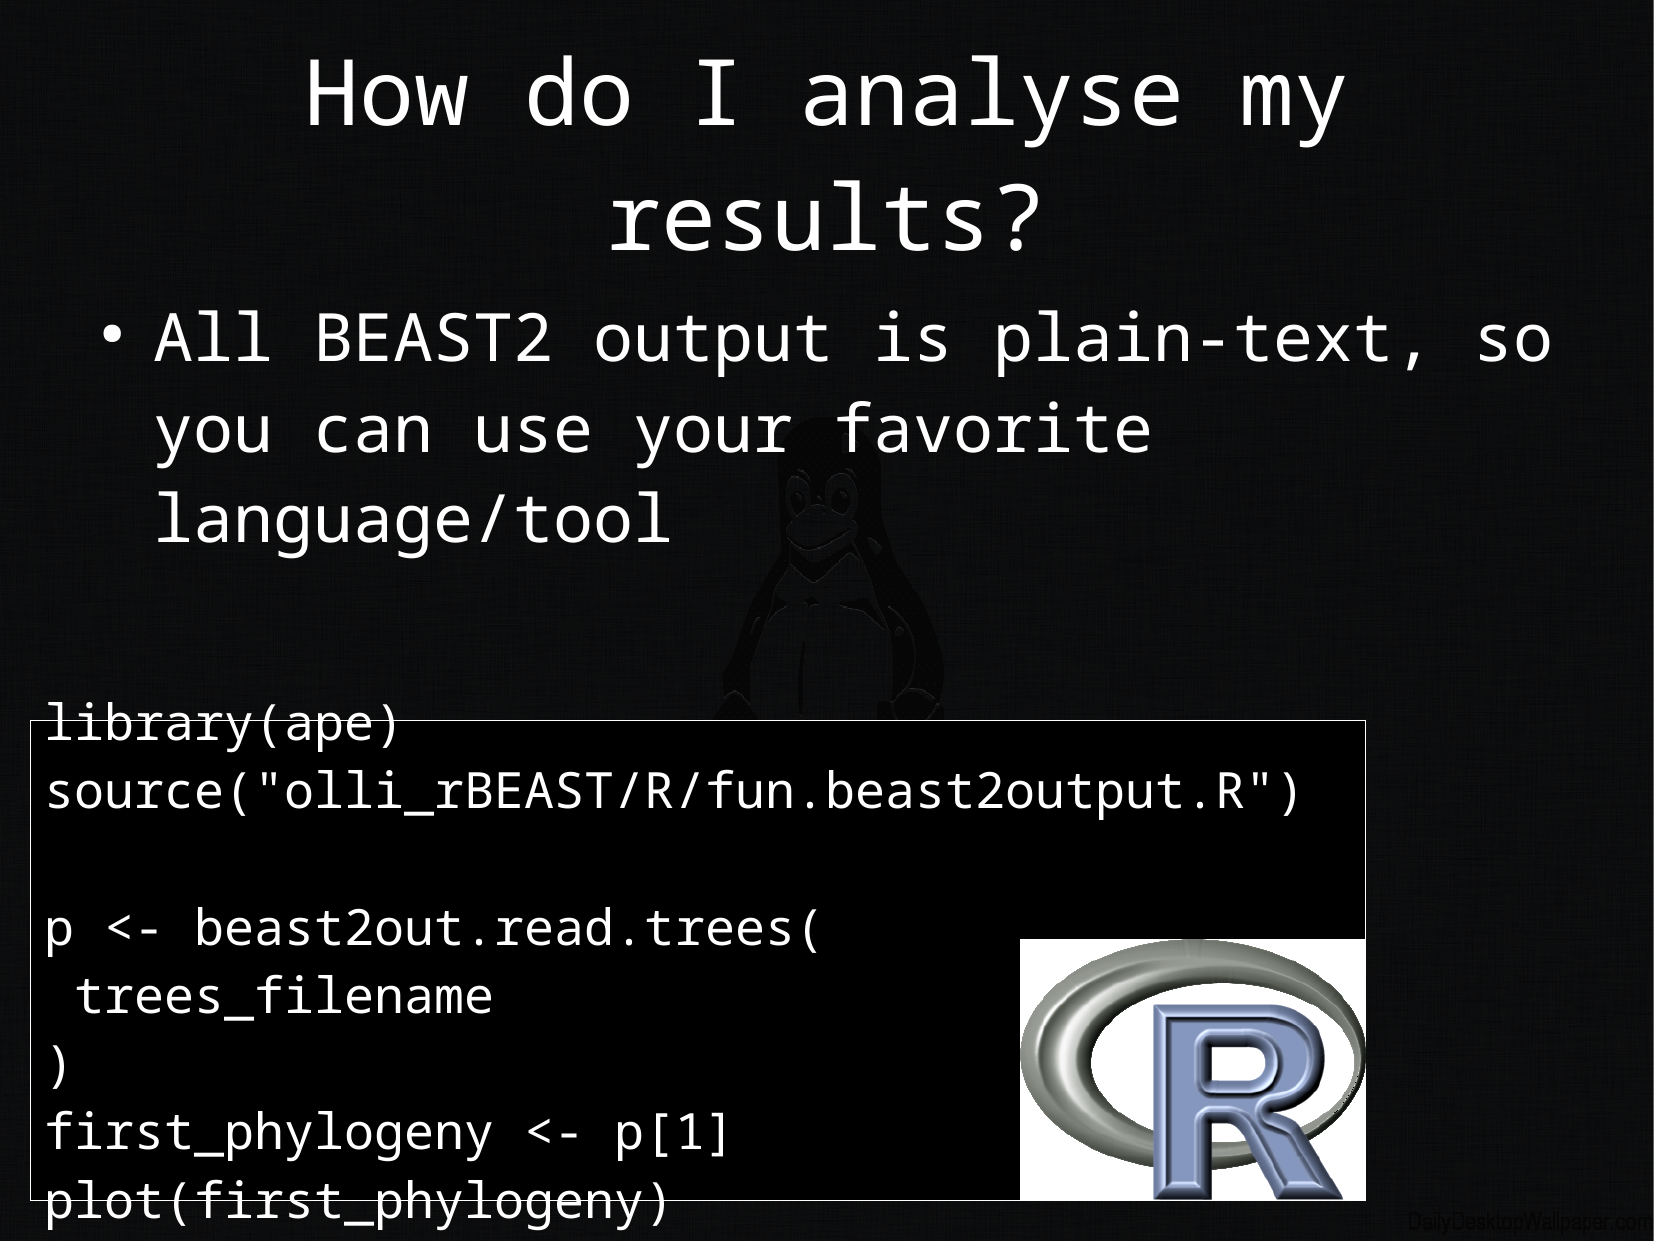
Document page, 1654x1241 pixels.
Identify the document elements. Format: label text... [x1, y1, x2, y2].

picture [0, 0, 1654, 1241]
title How do I analyse my results? [82, 49, 1571, 257]
list All BEAST2 output is plain-text, so you can use your favorite language/tool [82, 290, 1571, 1010]
text_box library(ape) source("olli_rBEAST/R/fun.beast2output.R") p <- beast2out.read.trees( trees_filename ) first_phylogeny <- p[1] plot(first_phylogeny) [30, 720, 1366, 1201]
